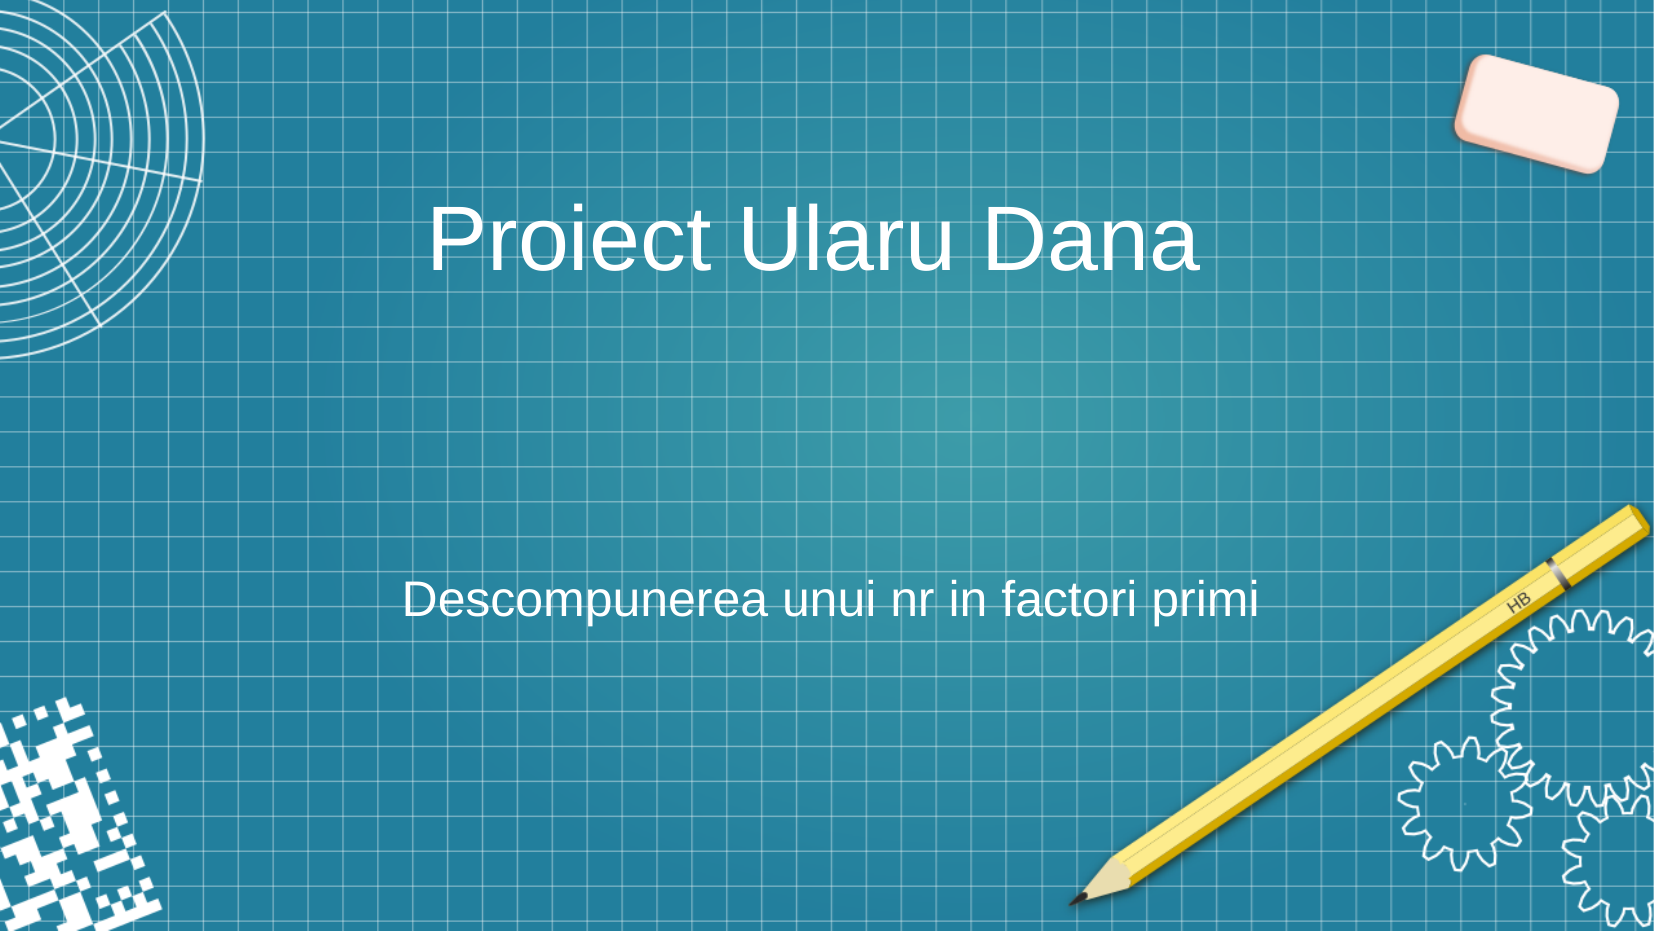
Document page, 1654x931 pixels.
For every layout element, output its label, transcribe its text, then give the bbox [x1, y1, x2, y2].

subtitle Descompunerea unui nr in factori primi [86, 373, 1576, 826]
title Proiect Ularu Dana [82, 132, 1571, 346]
picture [0, 0, 1654, 931]
